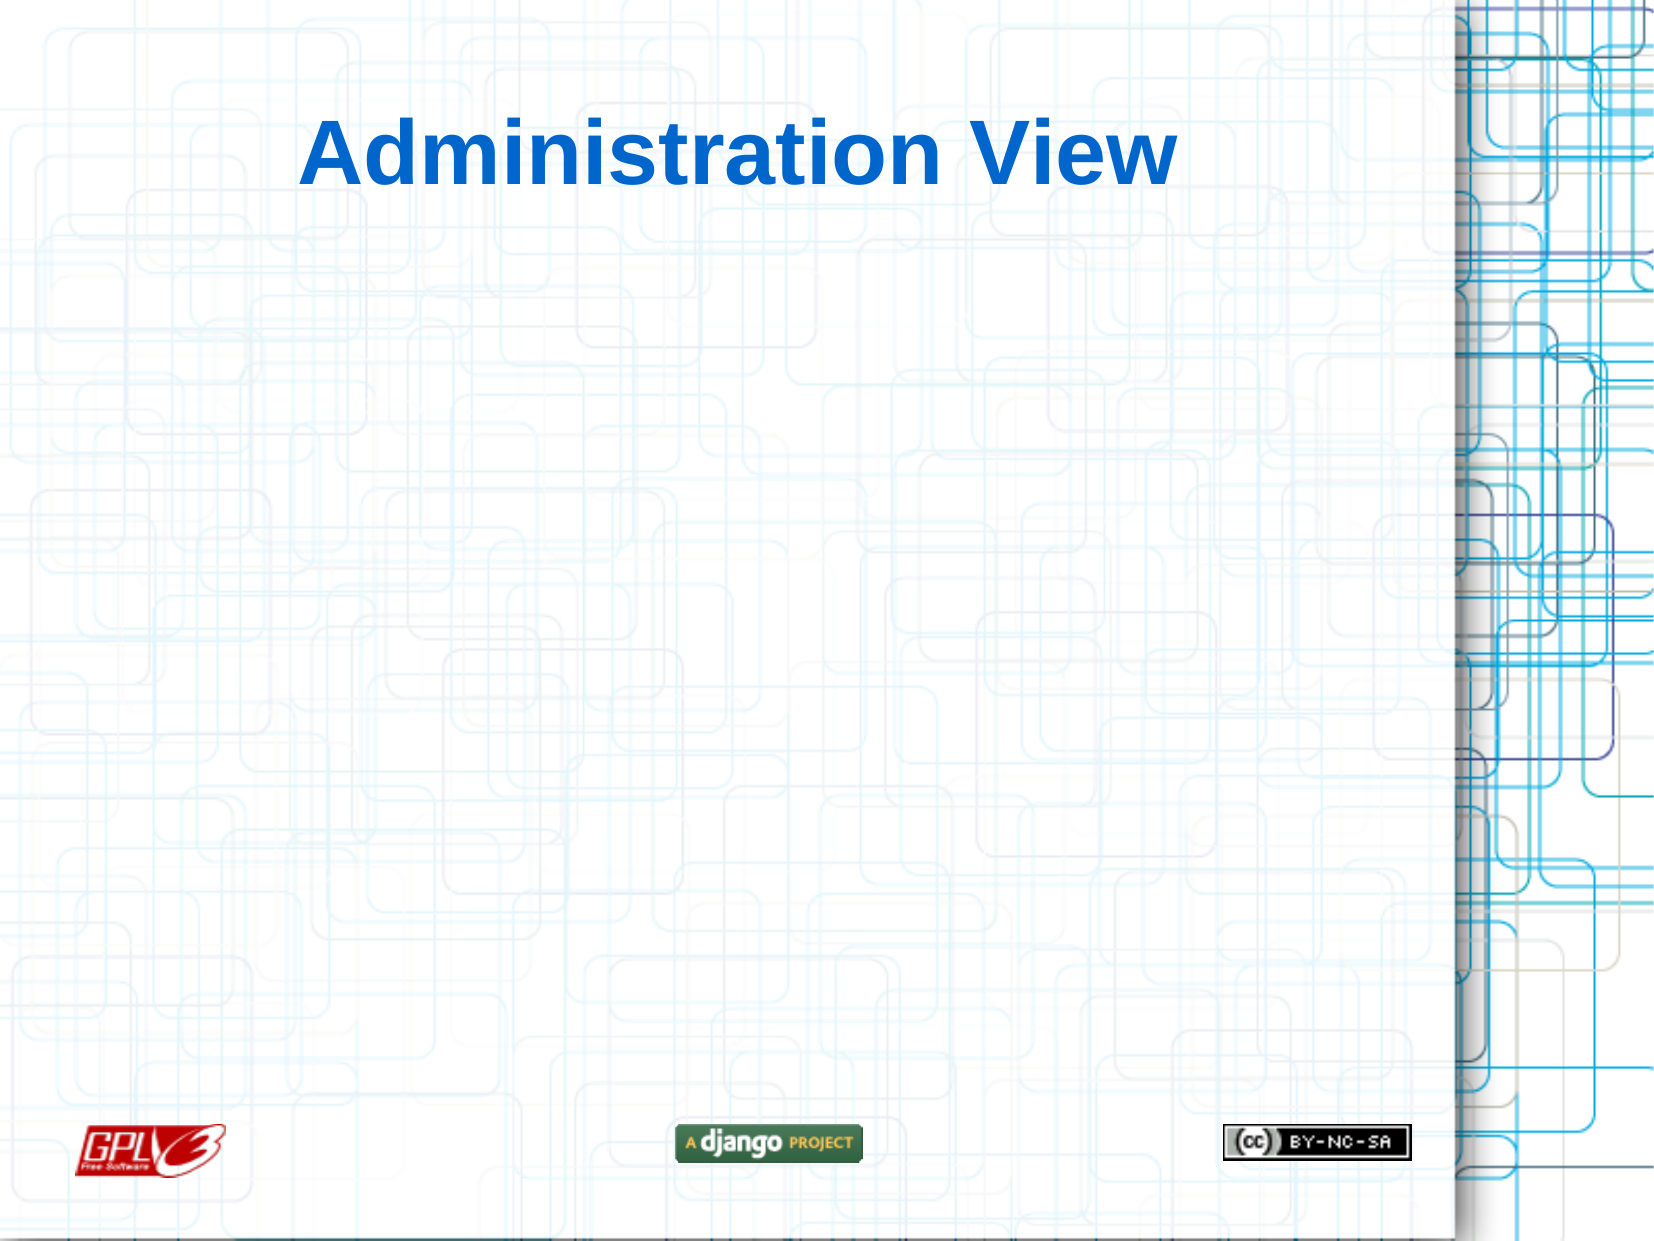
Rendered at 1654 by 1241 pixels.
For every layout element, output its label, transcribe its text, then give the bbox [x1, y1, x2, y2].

title Administration View [59, 56, 1418, 250]
picture [0, 0, 1654, 1241]
